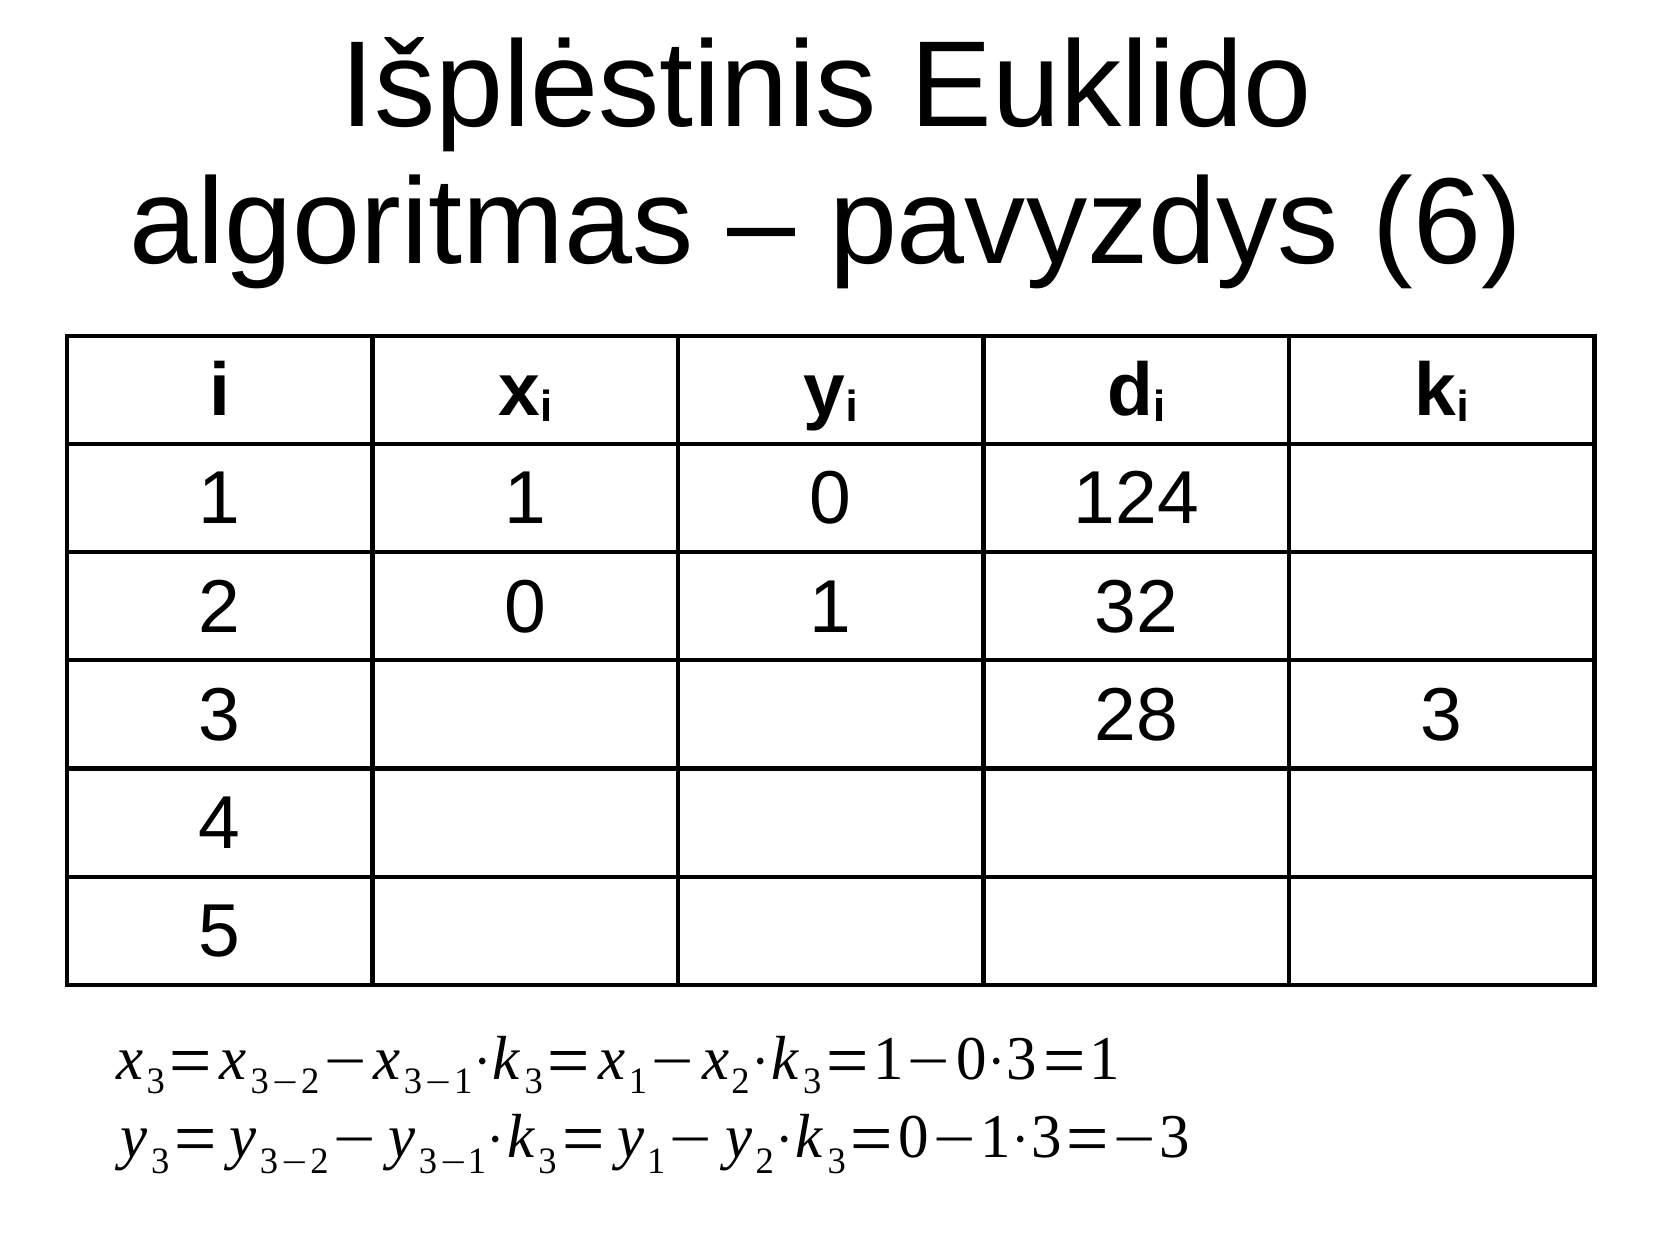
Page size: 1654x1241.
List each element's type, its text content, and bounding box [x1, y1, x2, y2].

table_cell 1 [69, 446, 370, 550]
table_cell [1291, 554, 1592, 658]
table_cell [375, 662, 676, 766]
table_cell 1 [375, 446, 676, 550]
table_cell [986, 879, 1287, 983]
table_header xi [375, 338, 676, 442]
table_cell 3 [69, 662, 370, 766]
table_cell 28 [986, 662, 1287, 766]
table_cell [375, 771, 676, 875]
table_cell [1291, 446, 1592, 550]
table_header i [69, 338, 370, 442]
table_cell [375, 879, 676, 983]
table_cell 0 [375, 554, 676, 658]
table_cell 3 [1291, 662, 1592, 766]
table_header ki [1291, 338, 1592, 442]
table_cell 2 [69, 554, 370, 658]
chart [106, 1023, 1198, 1182]
table_header di [986, 338, 1287, 442]
table_cell [680, 662, 981, 766]
table_cell [1291, 771, 1592, 875]
table_cell [1291, 879, 1592, 983]
table_cell 5 [69, 879, 370, 983]
table_header yi [680, 338, 981, 442]
table_cell [680, 771, 981, 875]
table_cell 4 [69, 771, 370, 875]
table_cell 0 [680, 446, 981, 550]
table_cell 1 [680, 554, 981, 658]
table_cell [680, 879, 981, 983]
table_cell 124 [986, 446, 1287, 550]
table_cell [986, 771, 1287, 875]
table_cell 32 [986, 554, 1287, 658]
title Išplėstinis Euklido algoritmas – pavyzdys (6) [82, 16, 1571, 290]
